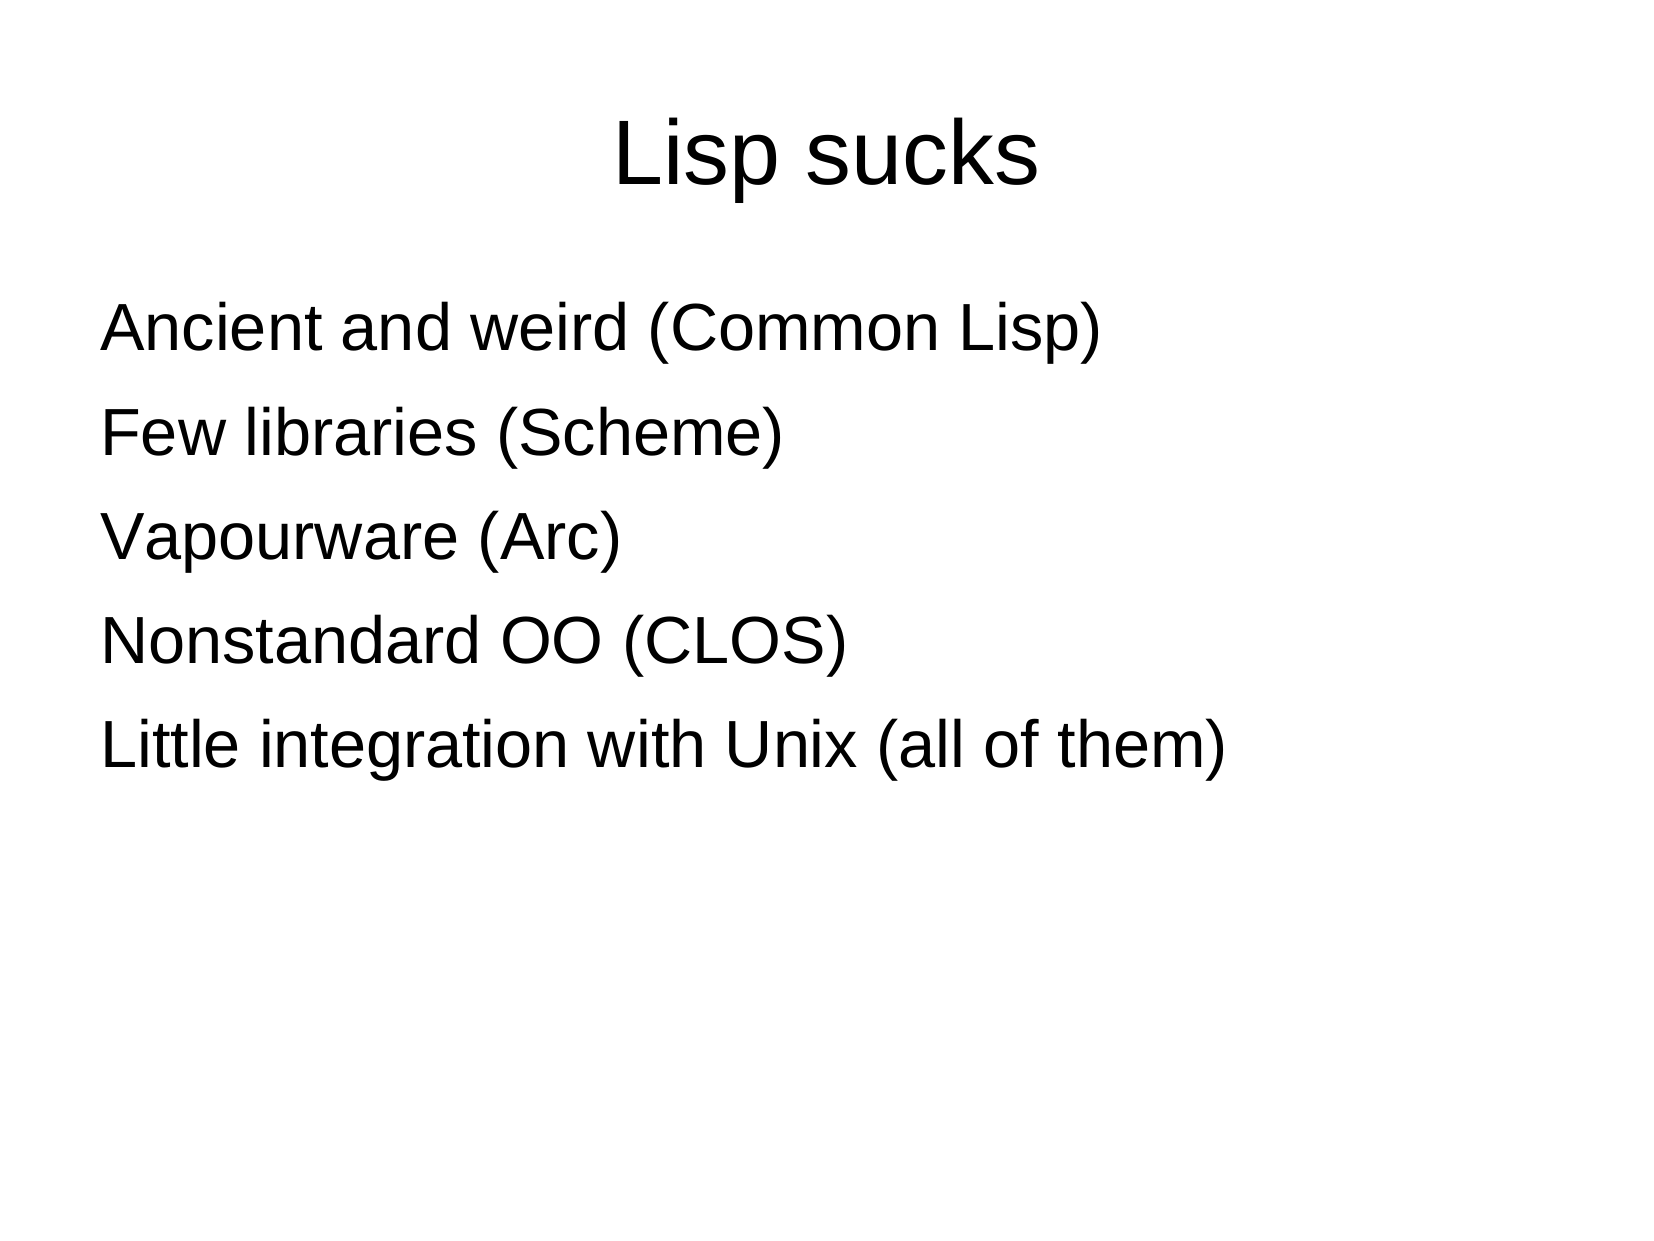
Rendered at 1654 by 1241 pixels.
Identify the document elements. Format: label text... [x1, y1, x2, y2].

list Ancient and weird (Common Lisp) Few libraries (Scheme) Vapourware (Arc) Nonstandard OO (CLOS) Little integration with Unix (all of them) [82, 290, 1571, 1094]
title Lisp sucks [82, 56, 1571, 250]
